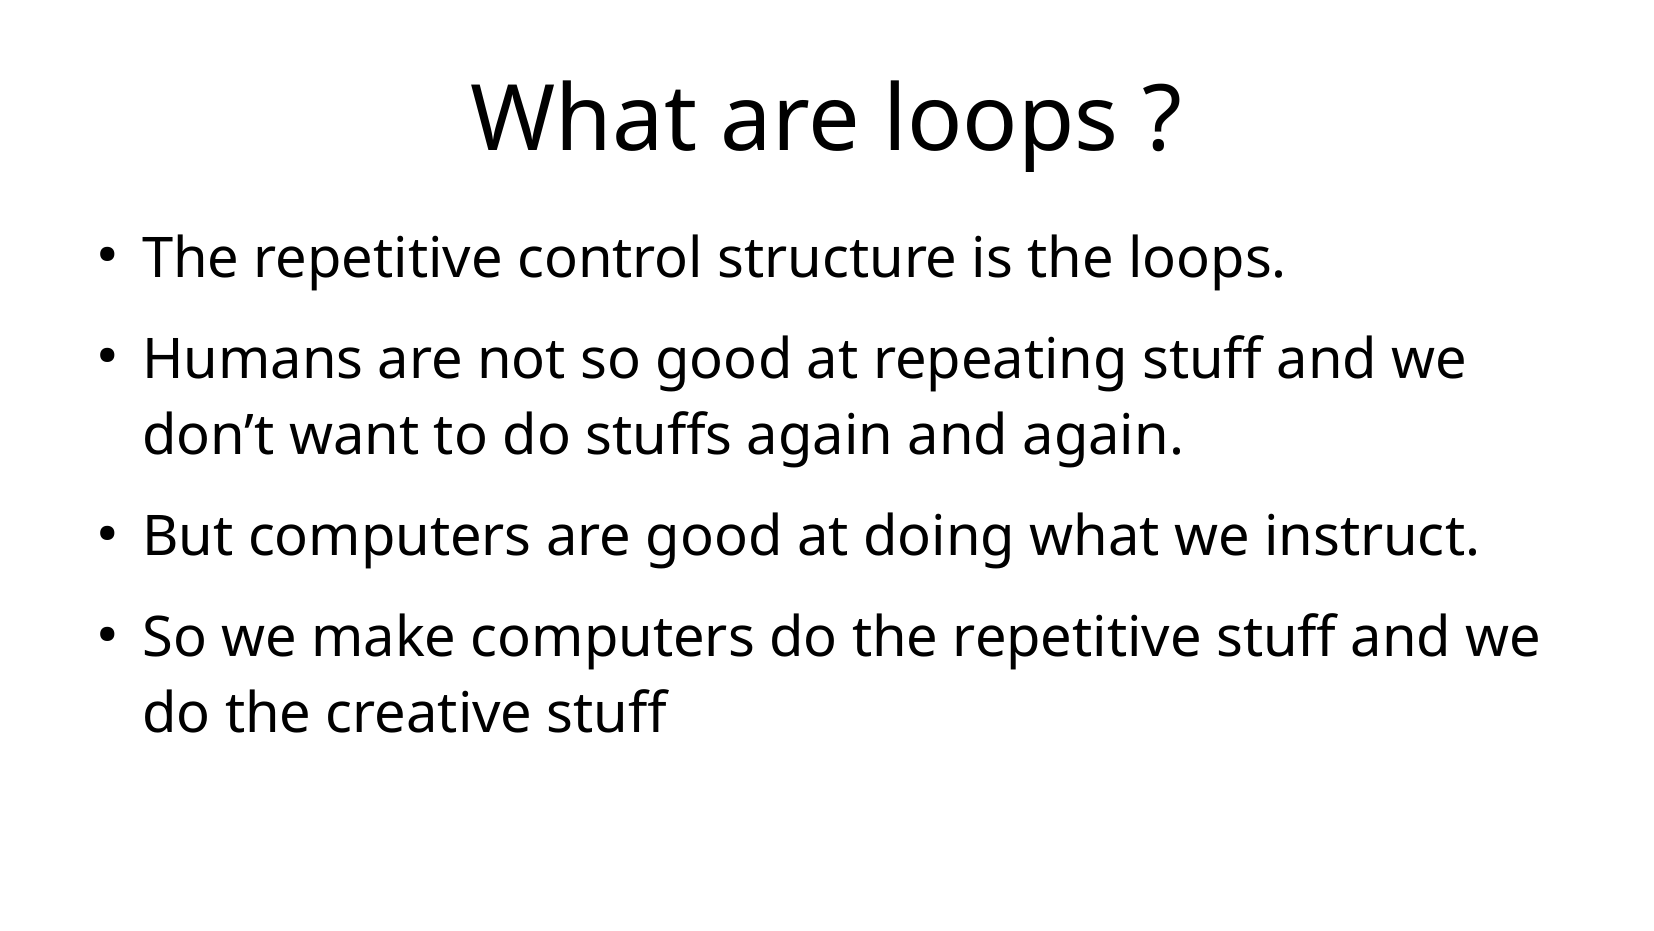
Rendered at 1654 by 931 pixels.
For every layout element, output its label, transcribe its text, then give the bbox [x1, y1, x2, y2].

title What are loops ? [82, 37, 1571, 193]
list The repetitive control structure is the loops. Humans are not so good at repeating stuff and we don’t want to do stuffs again and again. But computers are good at doing what we instruct. So we make computers do the repetitive stuff and we do the creative stuff [82, 217, 1571, 758]
